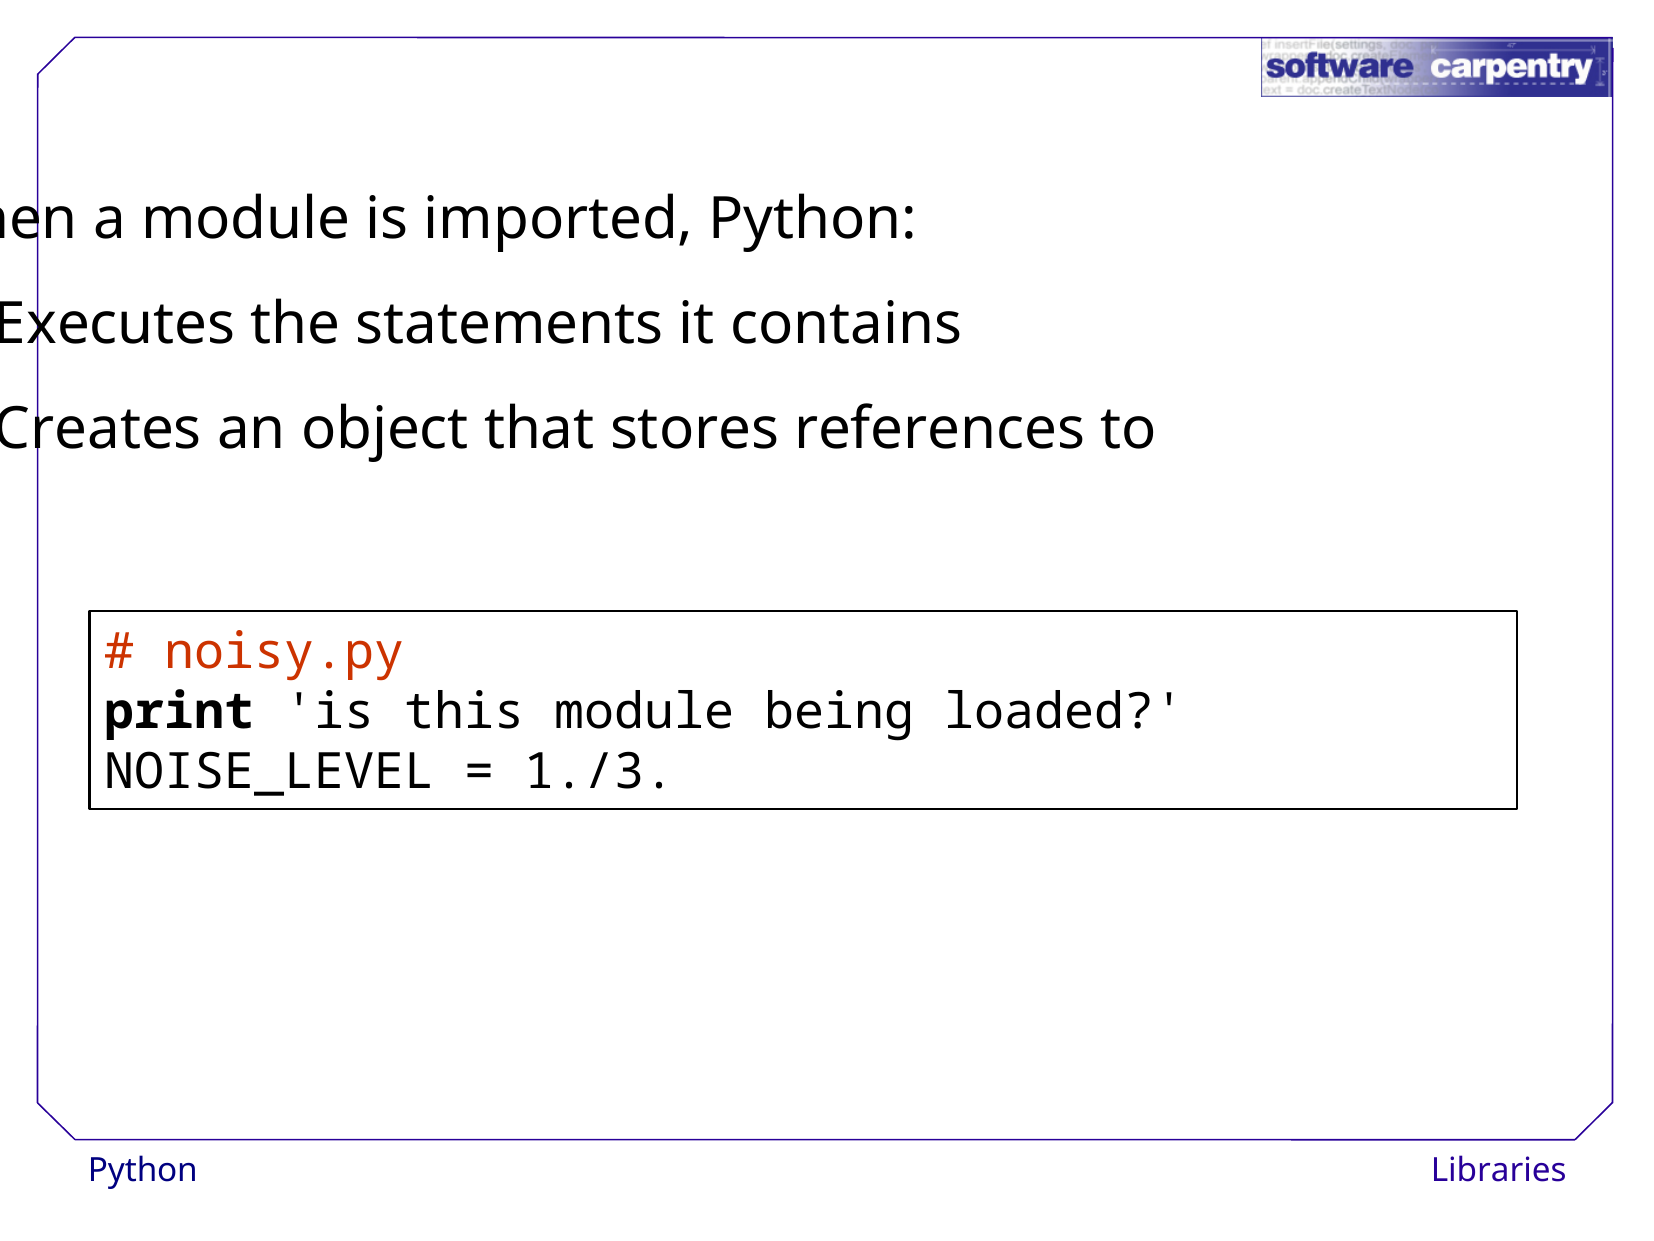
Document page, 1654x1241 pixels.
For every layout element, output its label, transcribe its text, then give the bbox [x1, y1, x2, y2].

text_box # noisy.py print 'is this module being loaded?' NOISE_LEVEL = 1./3. [89, 610, 1517, 809]
text_box When a module is imported, Python: Executes the statements it contains Creates an object that stores references to the top-level items in that module [0, 137, 1617, 574]
picture [1261, 39, 1613, 97]
